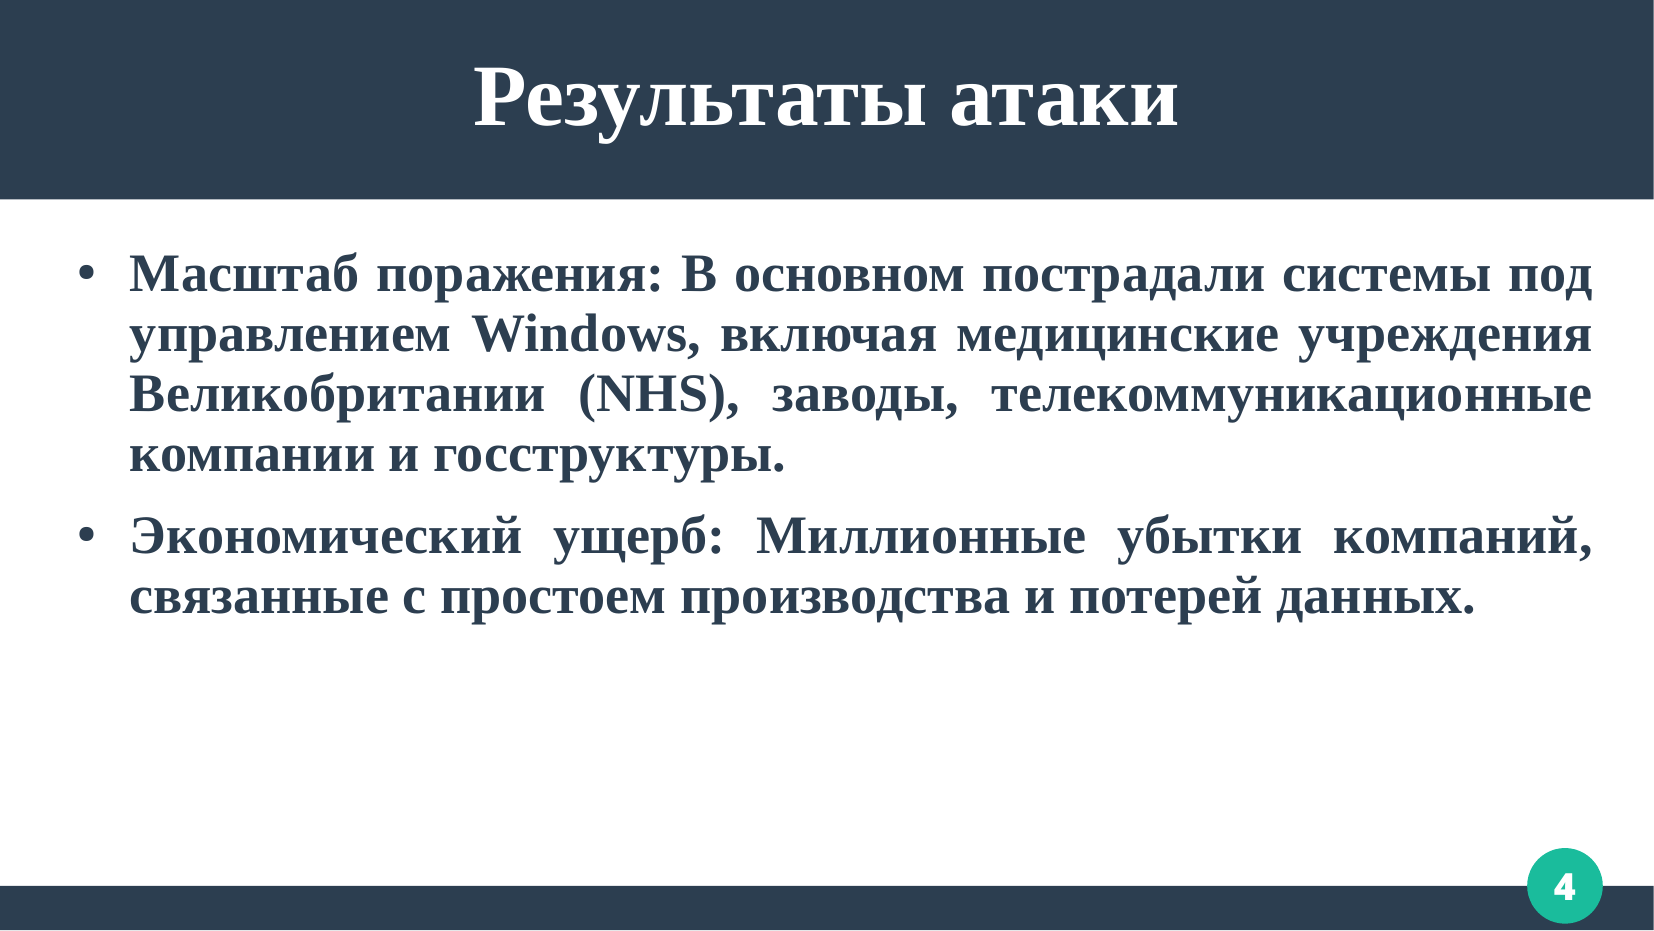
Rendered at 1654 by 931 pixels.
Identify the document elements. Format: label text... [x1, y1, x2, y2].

list Масштаб поражения: В основном пострадали системы под управлением Windows, включая медицинские учреждения Великобритании (NHS), заводы, телекоммуникационные компании и госструктуры. Экономический ущерб: Миллионные убытки компаний, связанные с простоем производства и потерей данных. [59, 243, 1595, 864]
title Результаты атаки [59, 37, 1595, 155]
